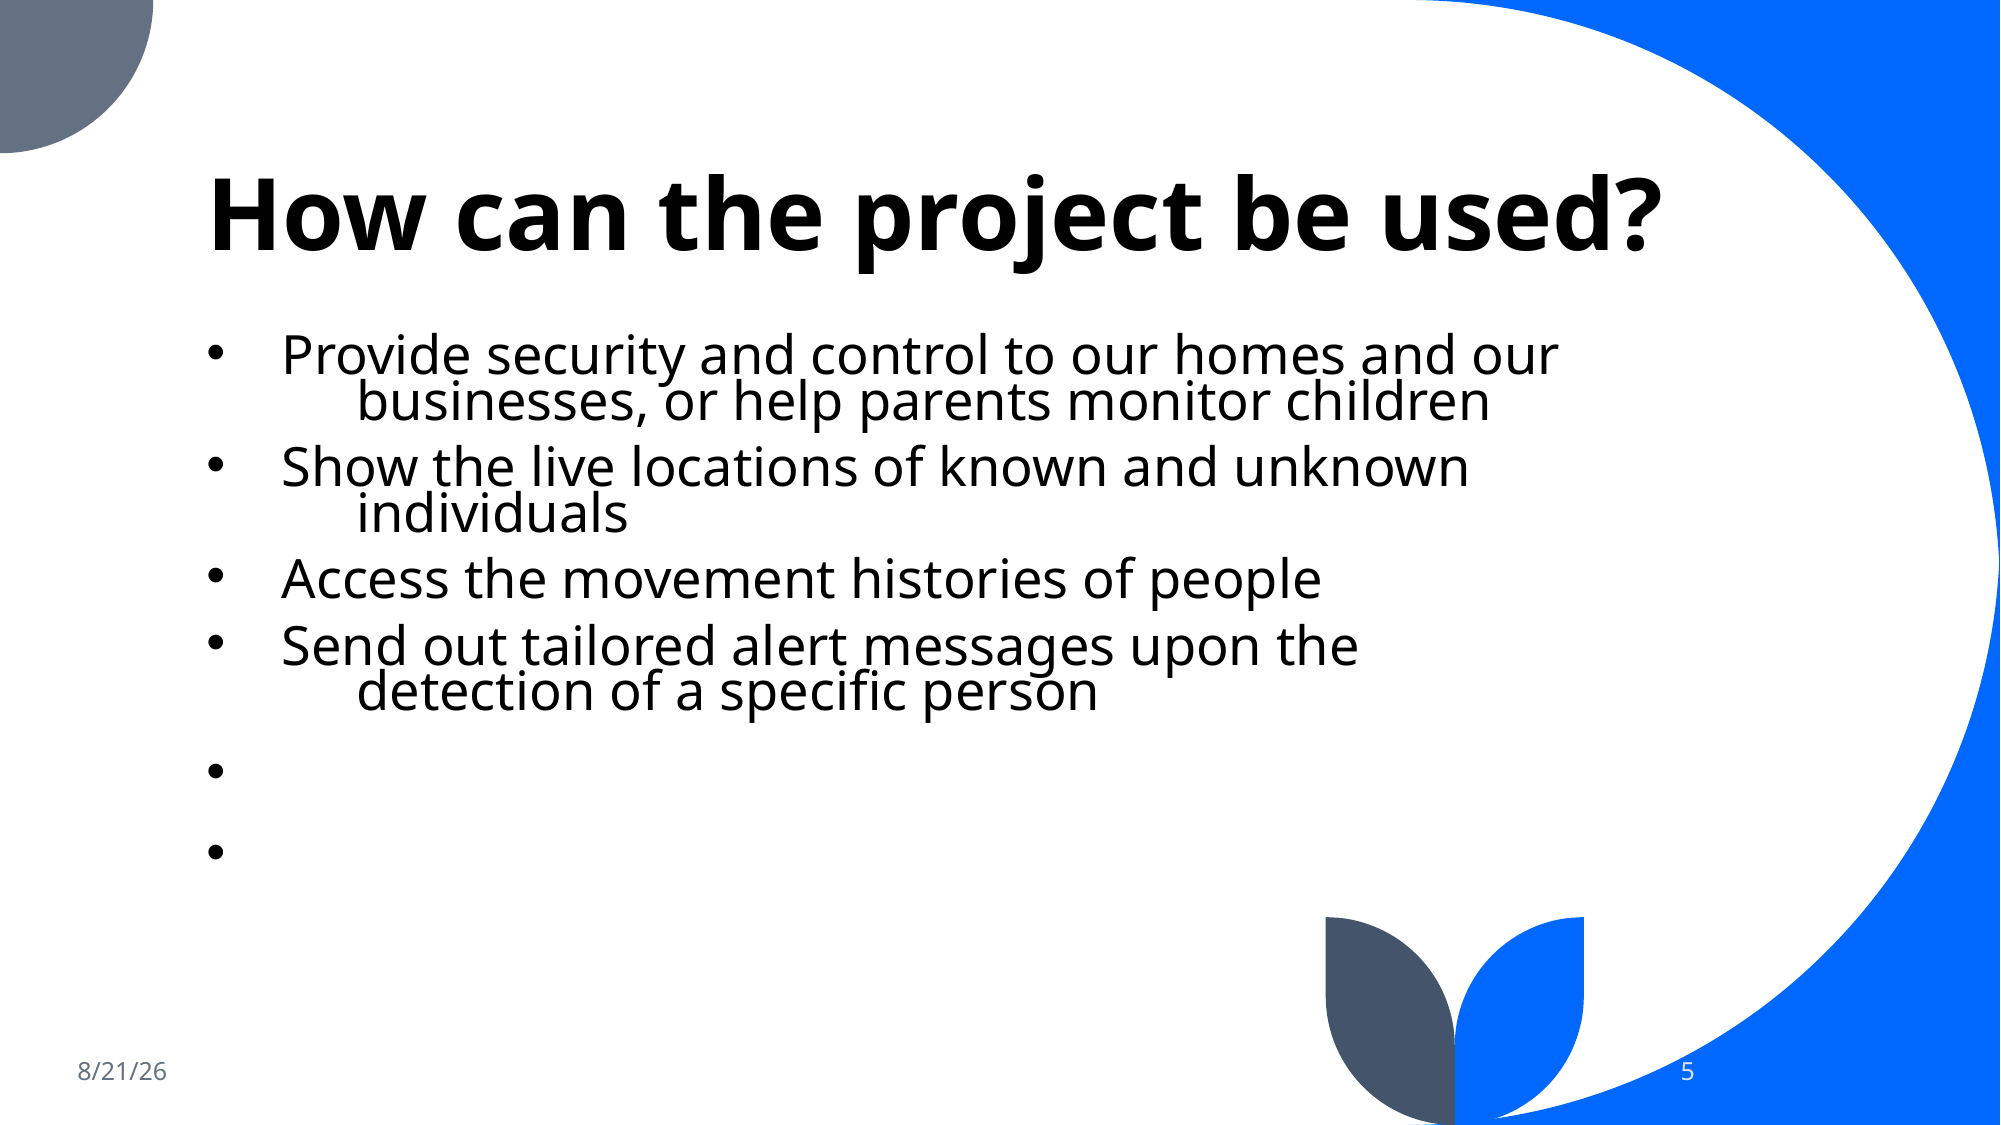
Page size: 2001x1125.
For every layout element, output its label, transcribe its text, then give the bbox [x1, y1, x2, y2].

text_box 5/24/2023 [62, 1042, 513, 1103]
title How can the project be used? [191, 62, 1796, 280]
text_box [1665, 1042, 1938, 1103]
list Provide security and control to our homes and our businesses, or help parents monitor children Show the live locations of known and unknown individuals Access the movement histories of people Send out tailored alert messages upon the detection of a specific person [191, 330, 1602, 903]
